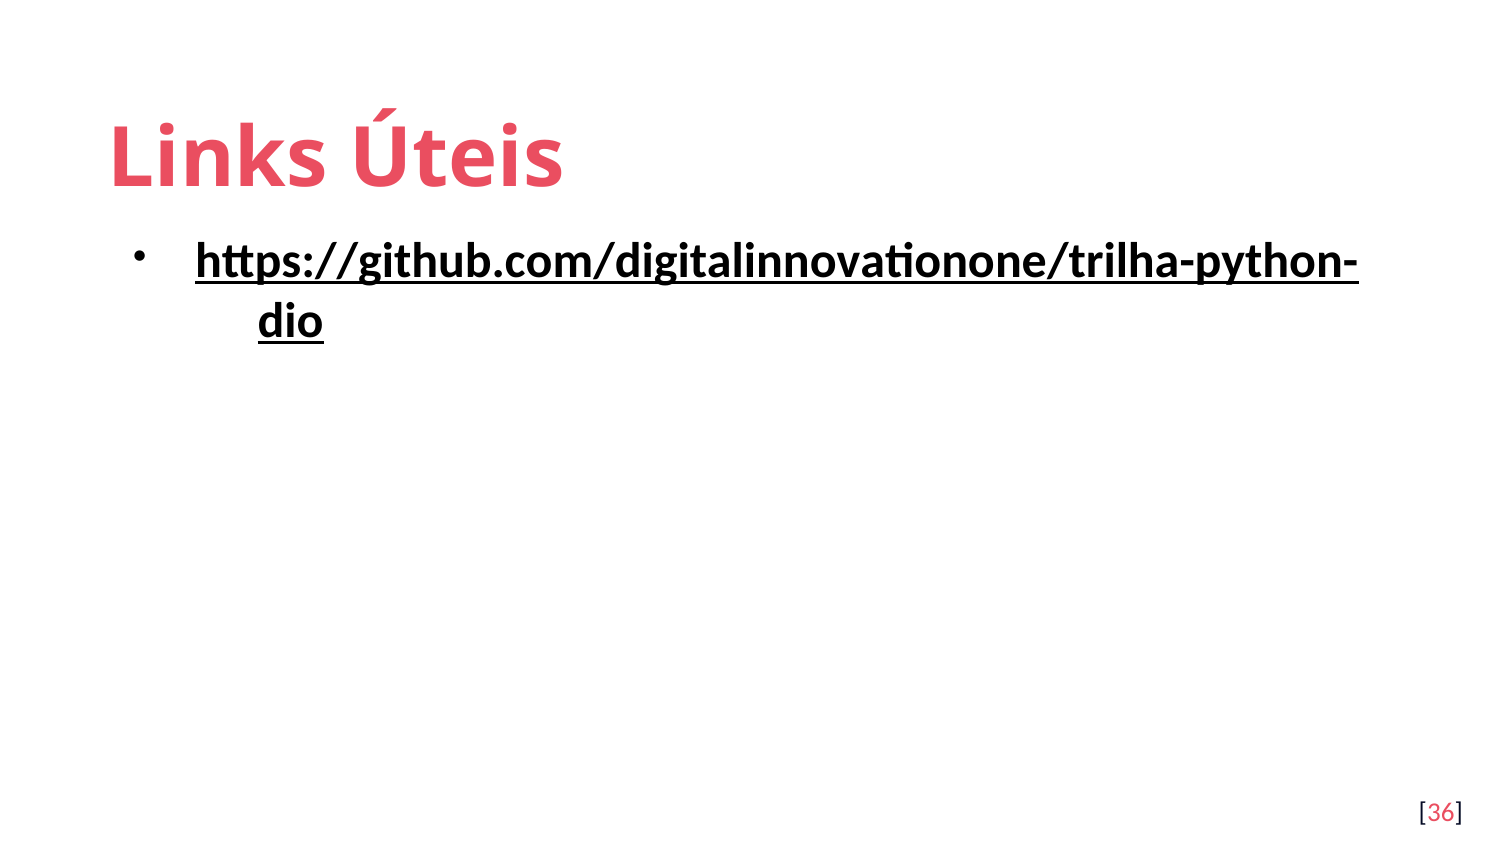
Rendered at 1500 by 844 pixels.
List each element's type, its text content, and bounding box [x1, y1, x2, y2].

text_box Links Úteis [92, 73, 1408, 213]
slide_number [36] [1403, 779, 1494, 844]
text_box https://github.com/digitalinnovationone/trilha-python-dio [92, 213, 1408, 780]
